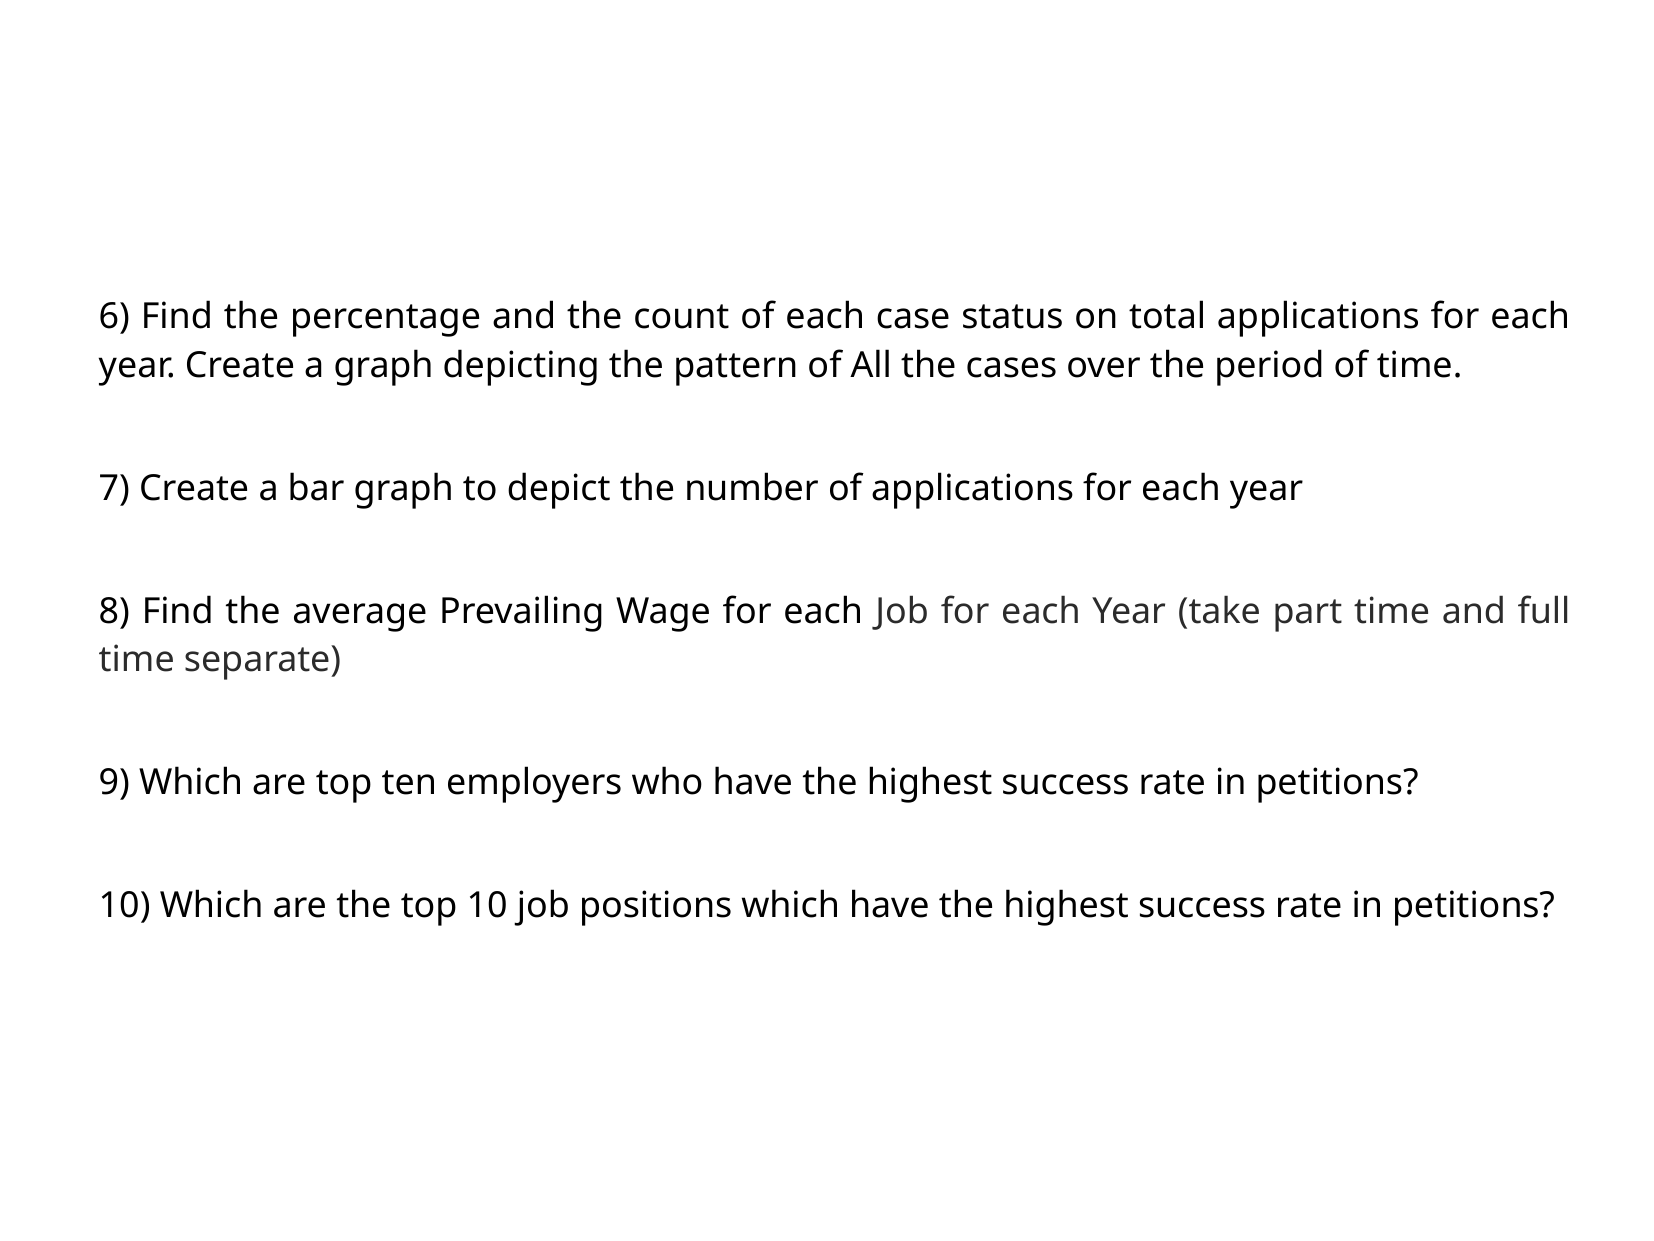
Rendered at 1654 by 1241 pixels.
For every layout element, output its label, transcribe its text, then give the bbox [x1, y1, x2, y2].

list 6) Find the percentage and the count of each case status on total applications for each year. Create a graph depicting the pattern of All the cases over the period of time. 7) Create a bar graph to depict the number of applications for each year 8) Find the average Prevailing Wage for each Job for each Year (take part time and full time separate) 9) Which are top ten employers who have the highest success rate in petitions? 10) Which are the top 10 job positions which have the highest success rate in petitions? [82, 290, 1571, 1010]
